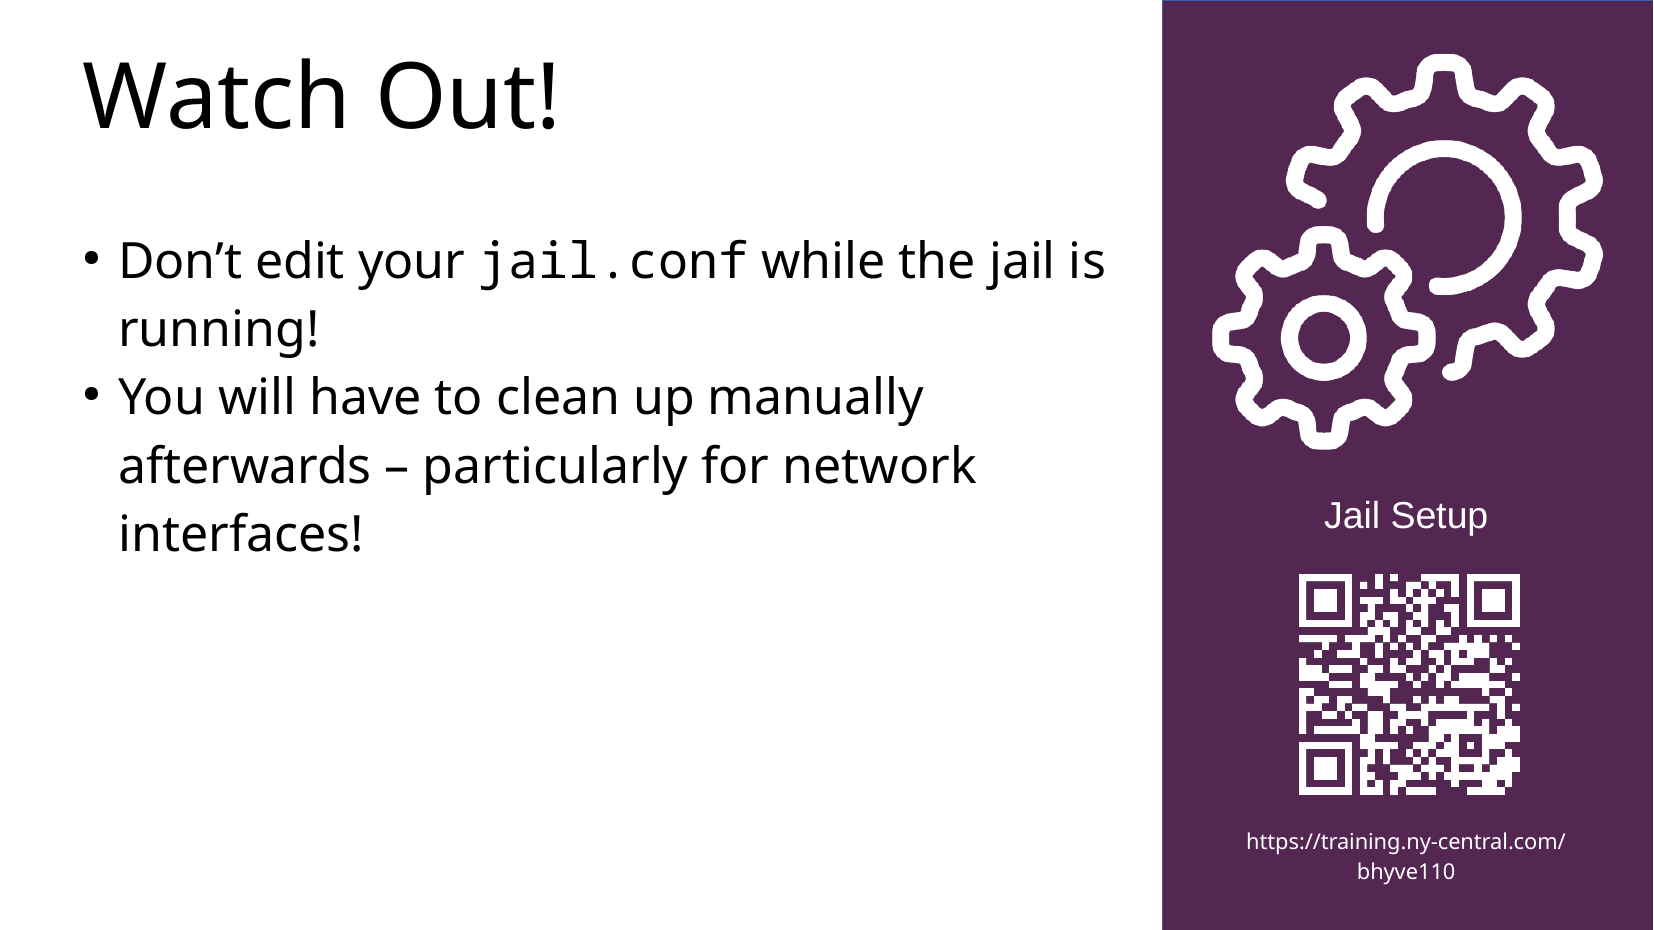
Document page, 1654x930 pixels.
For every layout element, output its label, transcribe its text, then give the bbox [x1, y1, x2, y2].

text_box Jail Setup [1200, 487, 1613, 638]
text_box [1162, 0, 1653, 930]
title Watch Out! [82, 37, 1571, 150]
picture [1200, 45, 1613, 458]
text_box https://training.ny-central.com/bhyve110 [1200, 819, 1613, 930]
subtitle Don’t edit your jail.conf while the jail is running! You will have to clean up manually afterwards – particularly for network interfaces! [82, 224, 1126, 862]
picture [1268, 543, 1550, 826]
